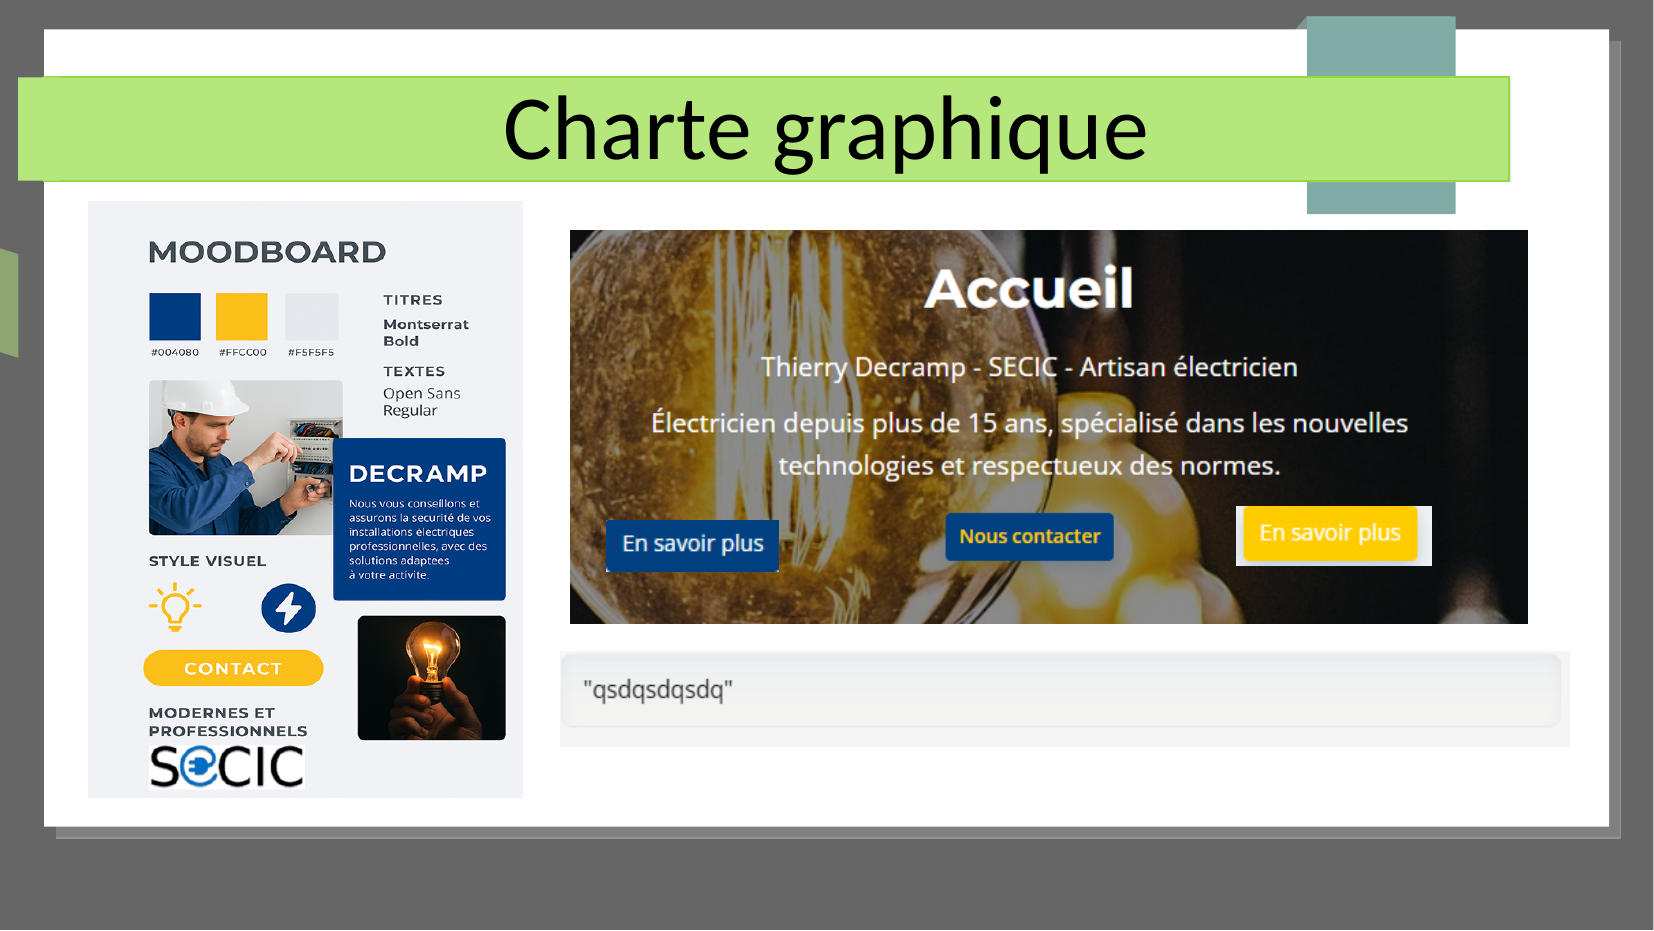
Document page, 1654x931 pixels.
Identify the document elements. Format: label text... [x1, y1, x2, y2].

picture [86, 201, 523, 798]
picture [560, 651, 1570, 747]
picture [570, 230, 1528, 624]
title Charte graphique [82, 37, 1571, 193]
